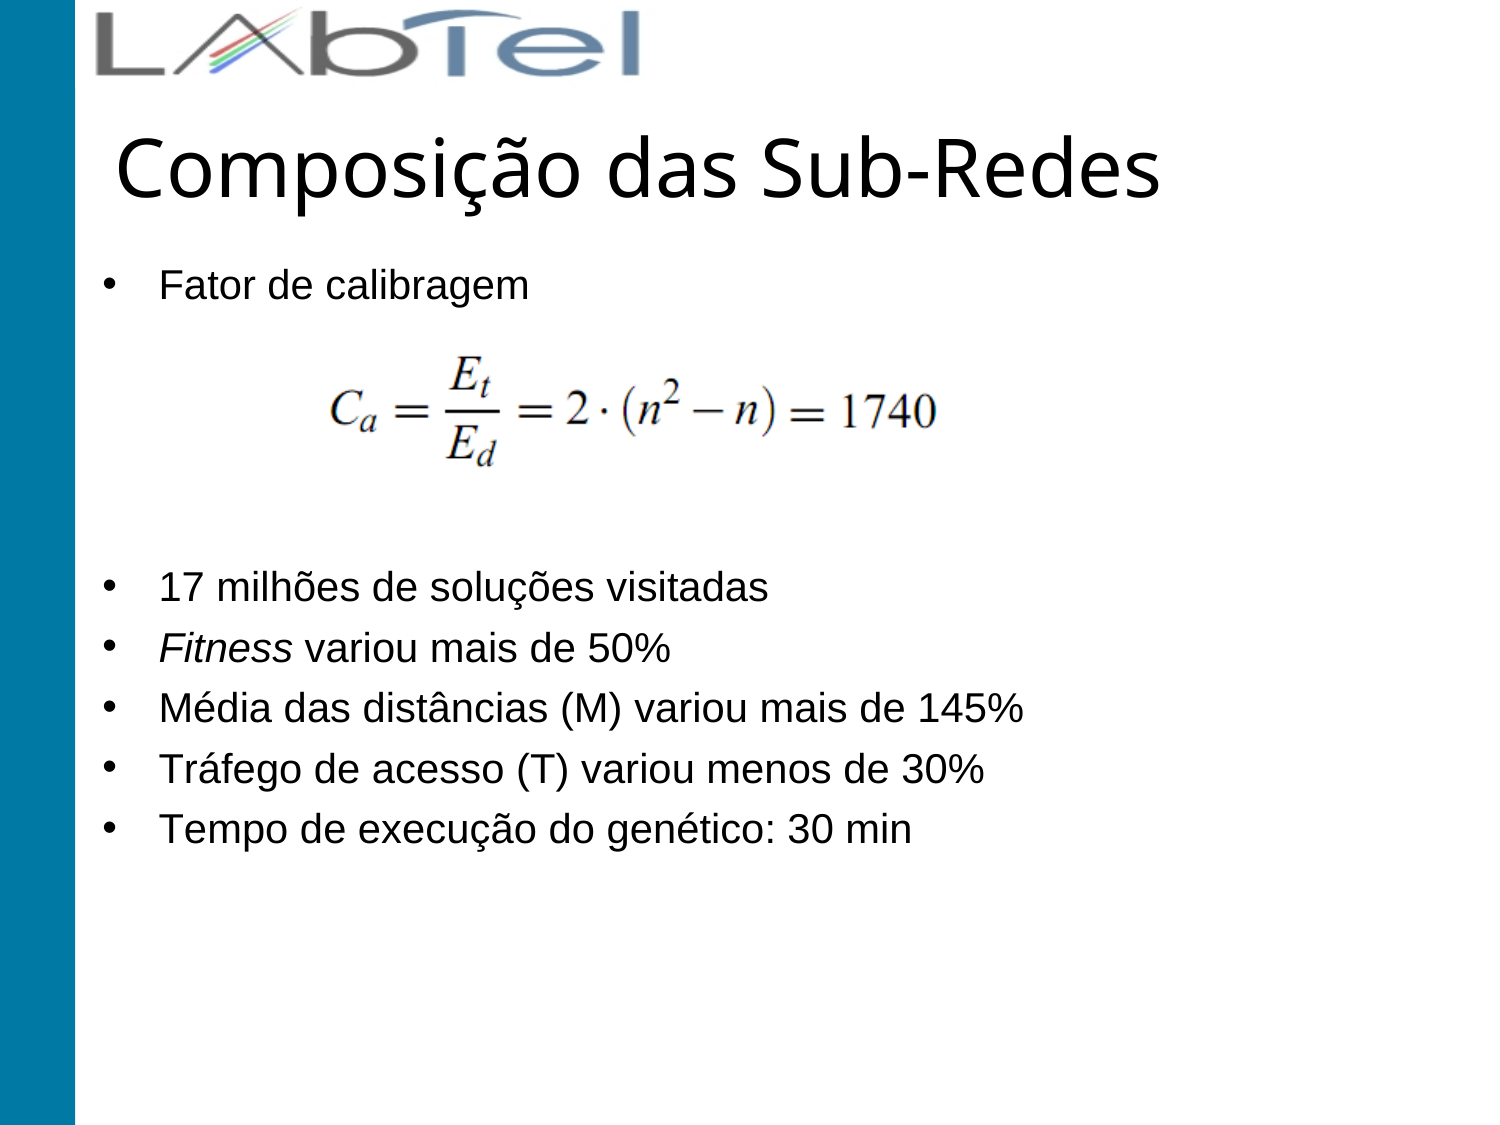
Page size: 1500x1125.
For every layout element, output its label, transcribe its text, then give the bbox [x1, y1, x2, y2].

picture [324, 350, 940, 480]
picture [76, 0, 676, 88]
text_box Composição das Sub-Redes [99, 104, 1463, 225]
text_box Fator de calibragem 17 milhões de soluções visitadas Fitness variou mais de 50% Média das distâncias (M) variou mais de 145% Tráfego de acesso (T) variou menos de 30% Tempo de execução do genético: 30 min [87, 249, 1450, 882]
